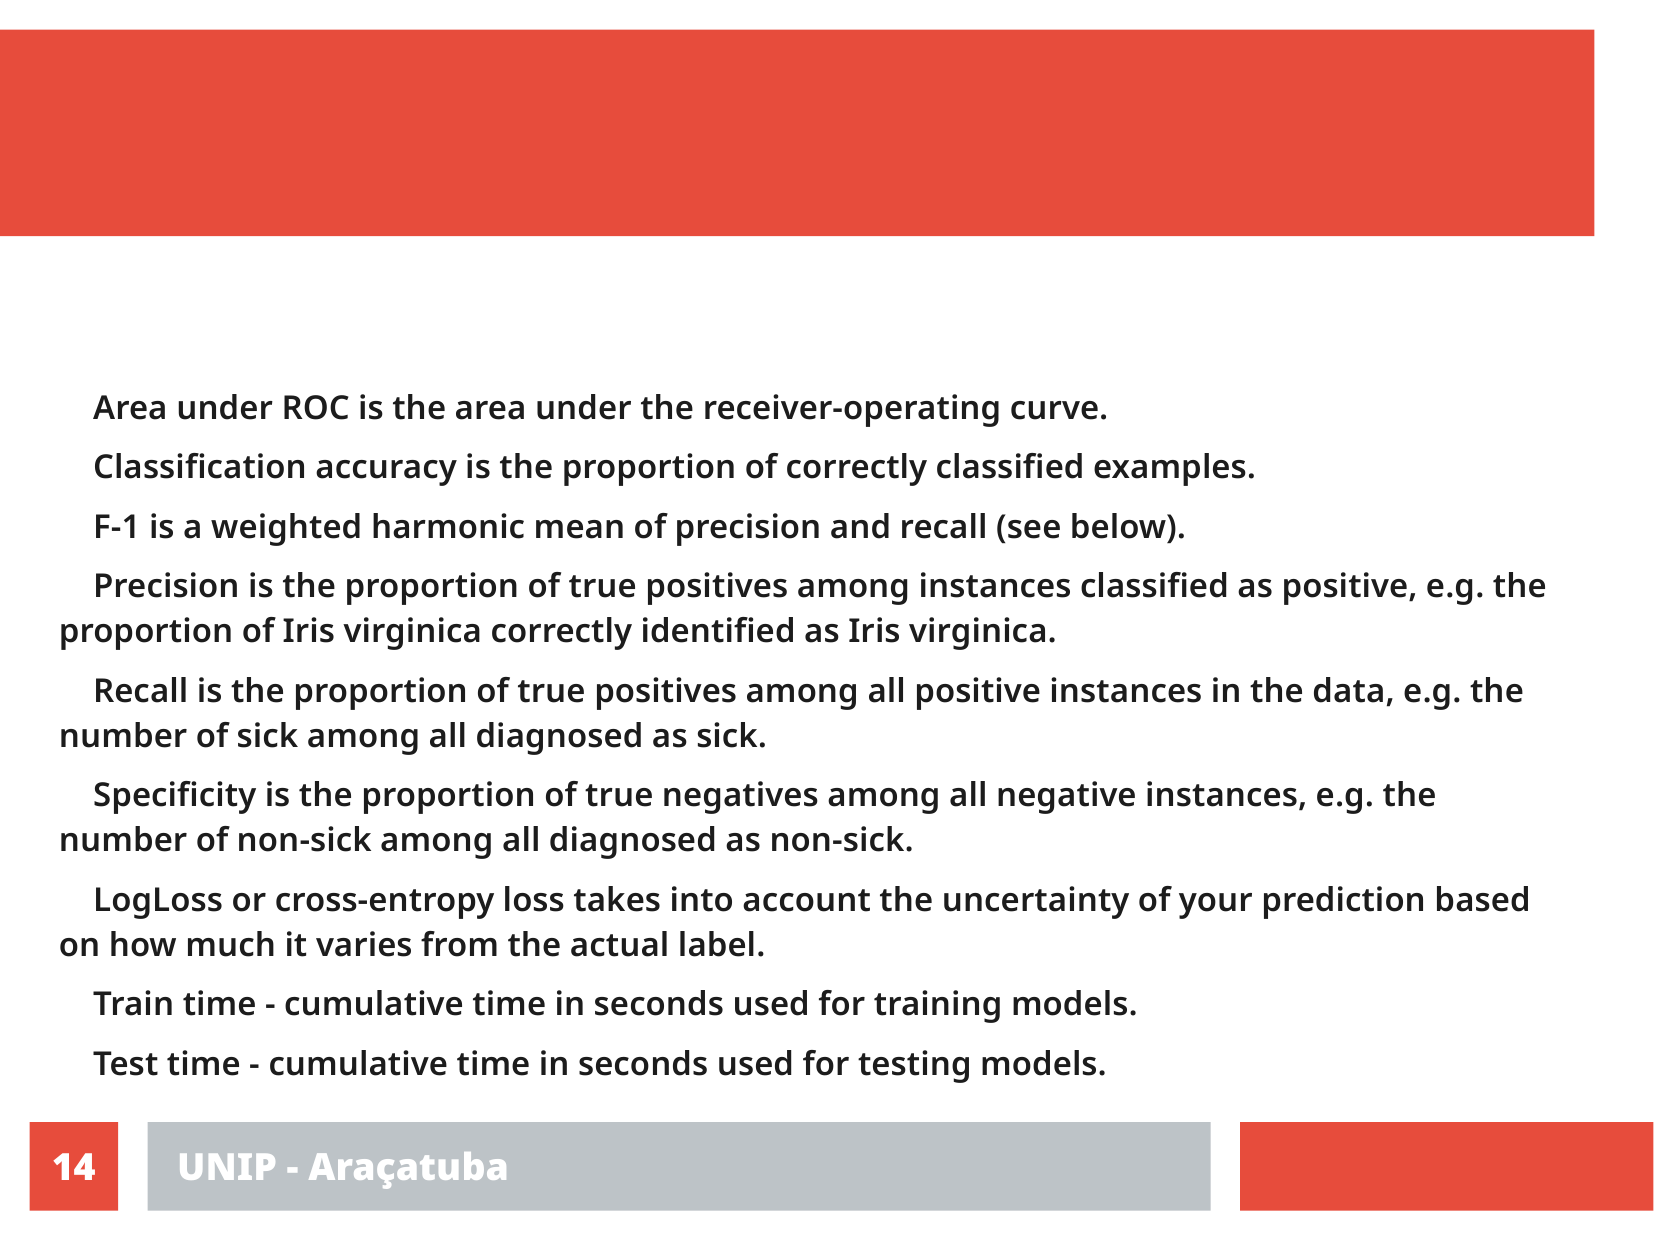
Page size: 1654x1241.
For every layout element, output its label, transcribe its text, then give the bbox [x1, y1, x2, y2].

list Area under ROC is the area under the receiver-operating curve. Classification accuracy is the proportion of correctly classified examples. F-1 is a weighted harmonic mean of precision and recall (see below). Precision is the proportion of true positives among instances classified as positive, e.g. the proportion of Iris virginica correctly identified as Iris virginica. Recall is the proportion of true positives among all positive instances in the data, e.g. the number of sick among all diagnosed as sick. Specificity is the proportion of true negatives among all negative instances, e.g. the number of non-sick among all diagnosed as non-sick. LogLoss or cross-entropy loss takes into account the uncertainty of your prediction based on how much it varies from the actual label. Train time - cumulative time in seconds used for training models. Test time - cumulative time in seconds used for testing models. [59, 324, 1565, 1093]
